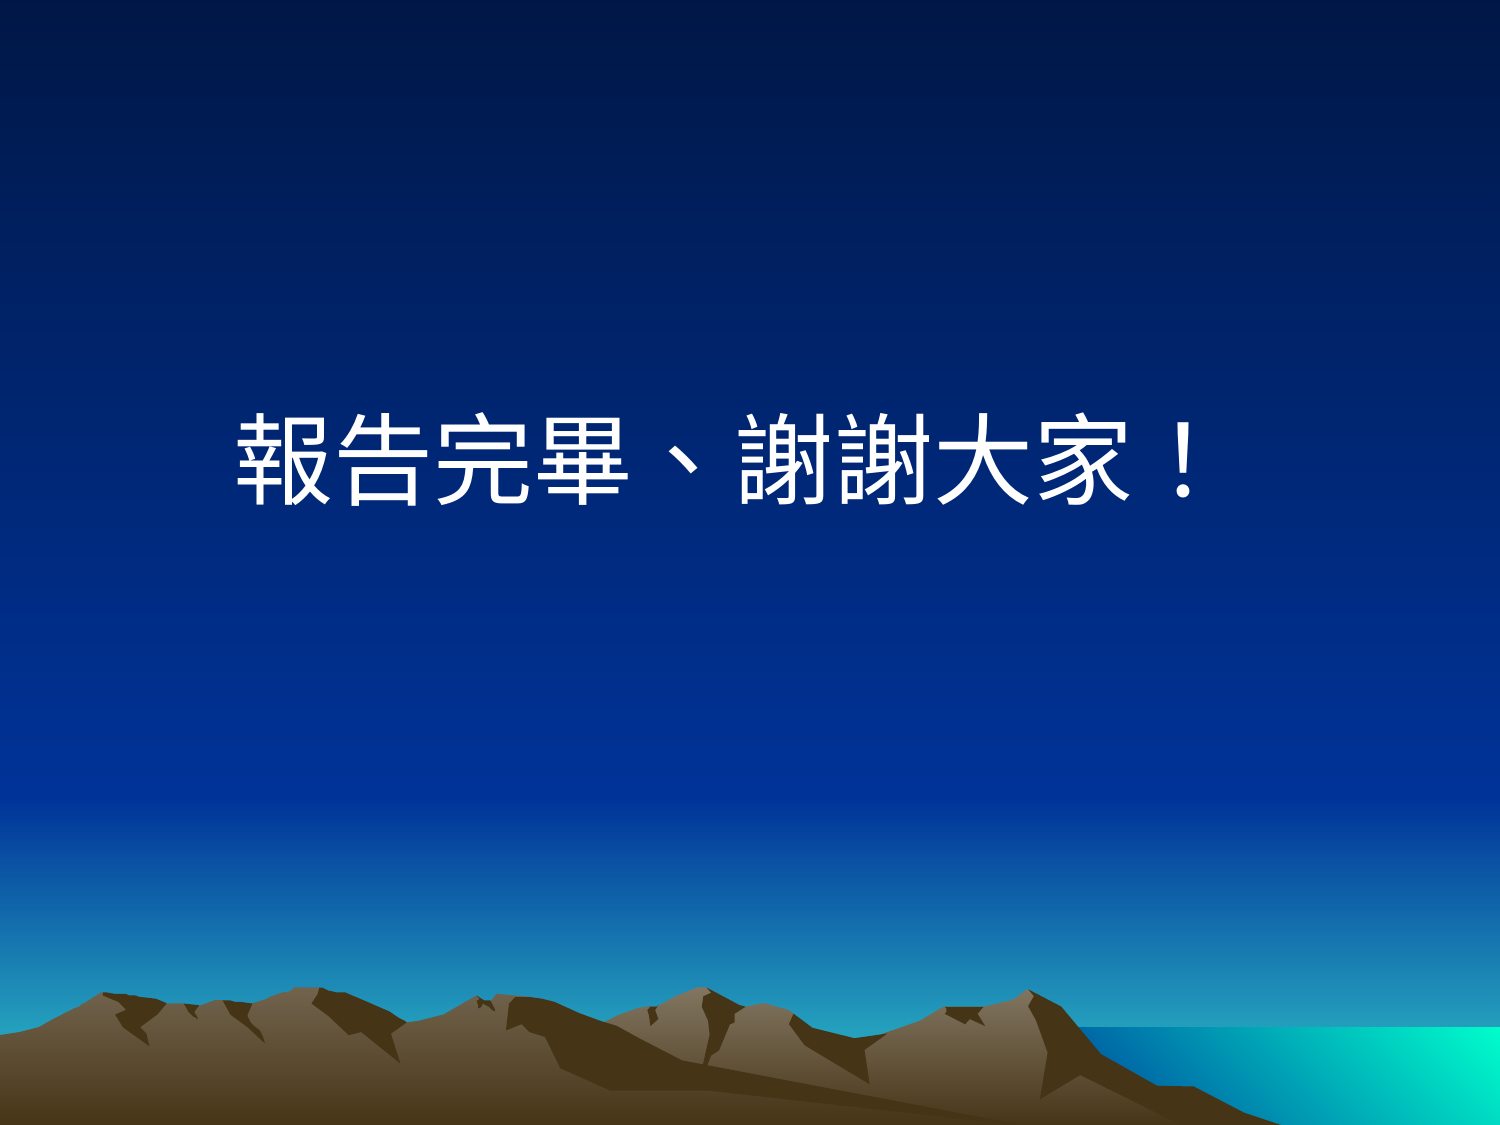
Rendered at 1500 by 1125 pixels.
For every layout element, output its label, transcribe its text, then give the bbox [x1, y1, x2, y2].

text_box 報告完畢、謝謝大家！ [218, 373, 1249, 534]
